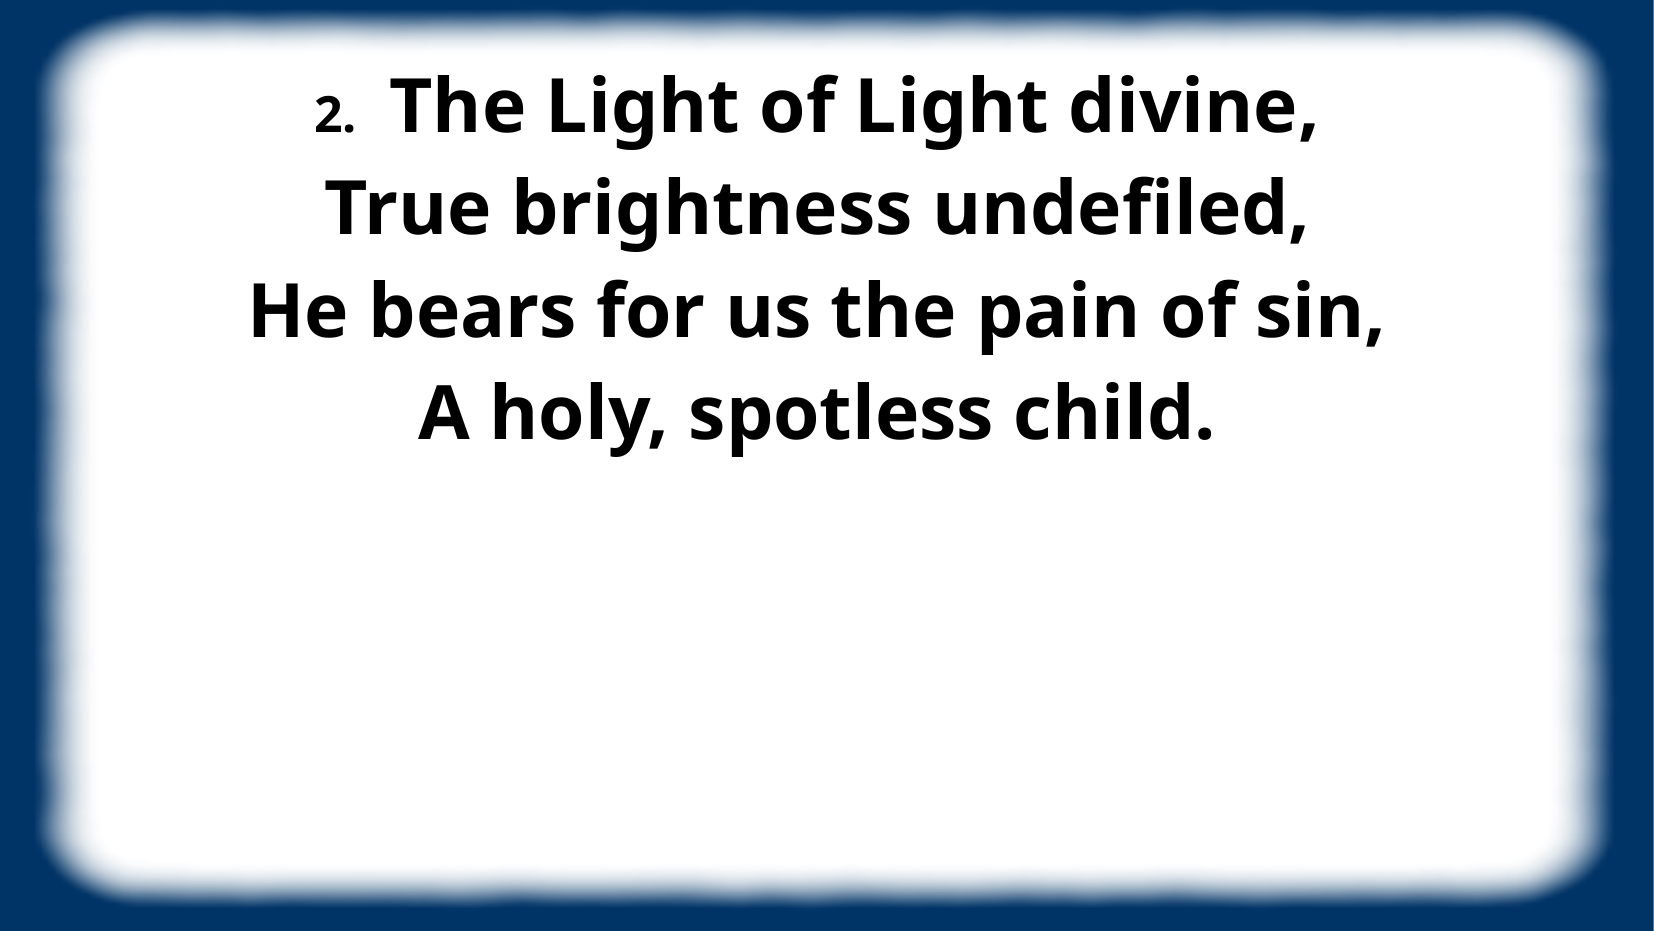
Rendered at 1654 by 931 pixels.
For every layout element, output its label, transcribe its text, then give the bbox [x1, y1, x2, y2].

picture [0, 0, 1654, 931]
text_box 2. The Light of Light divine, True brightness undefiled, He bears for us the pain of sin, A holy, spotless child. [90, 45, 1546, 466]
